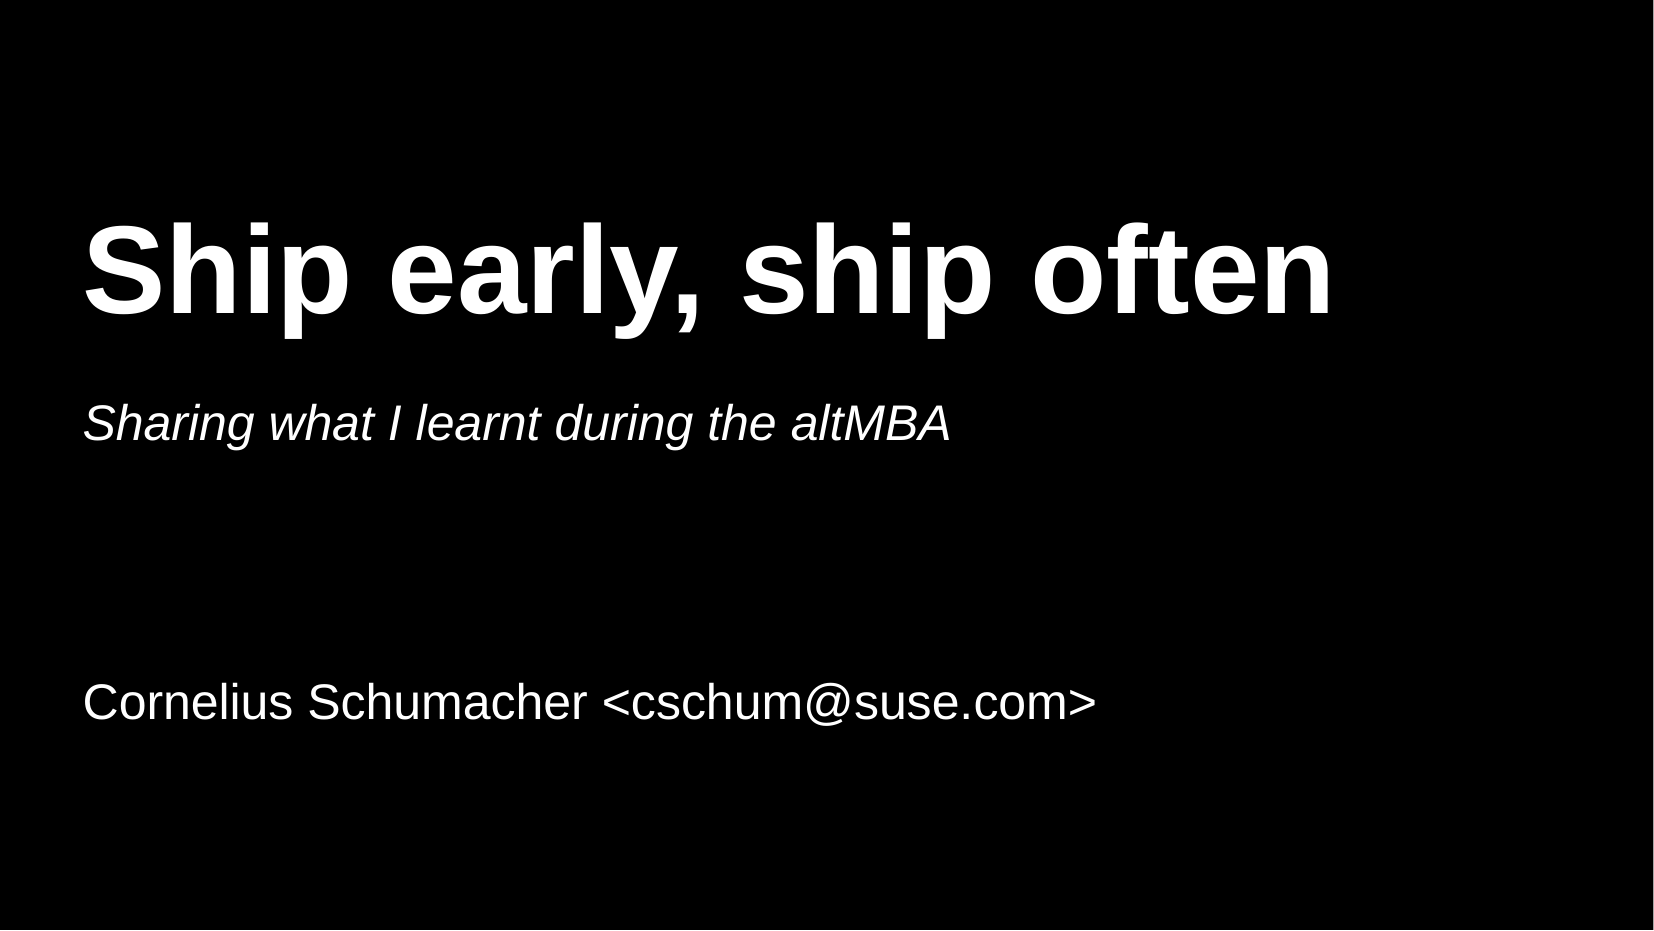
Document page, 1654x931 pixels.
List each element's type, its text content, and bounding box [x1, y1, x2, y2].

subtitle Ship early, ship often Sharing what I learnt during the altMBA Cornelius Schumacher <cschum@suse.com> [82, 105, 1571, 826]
